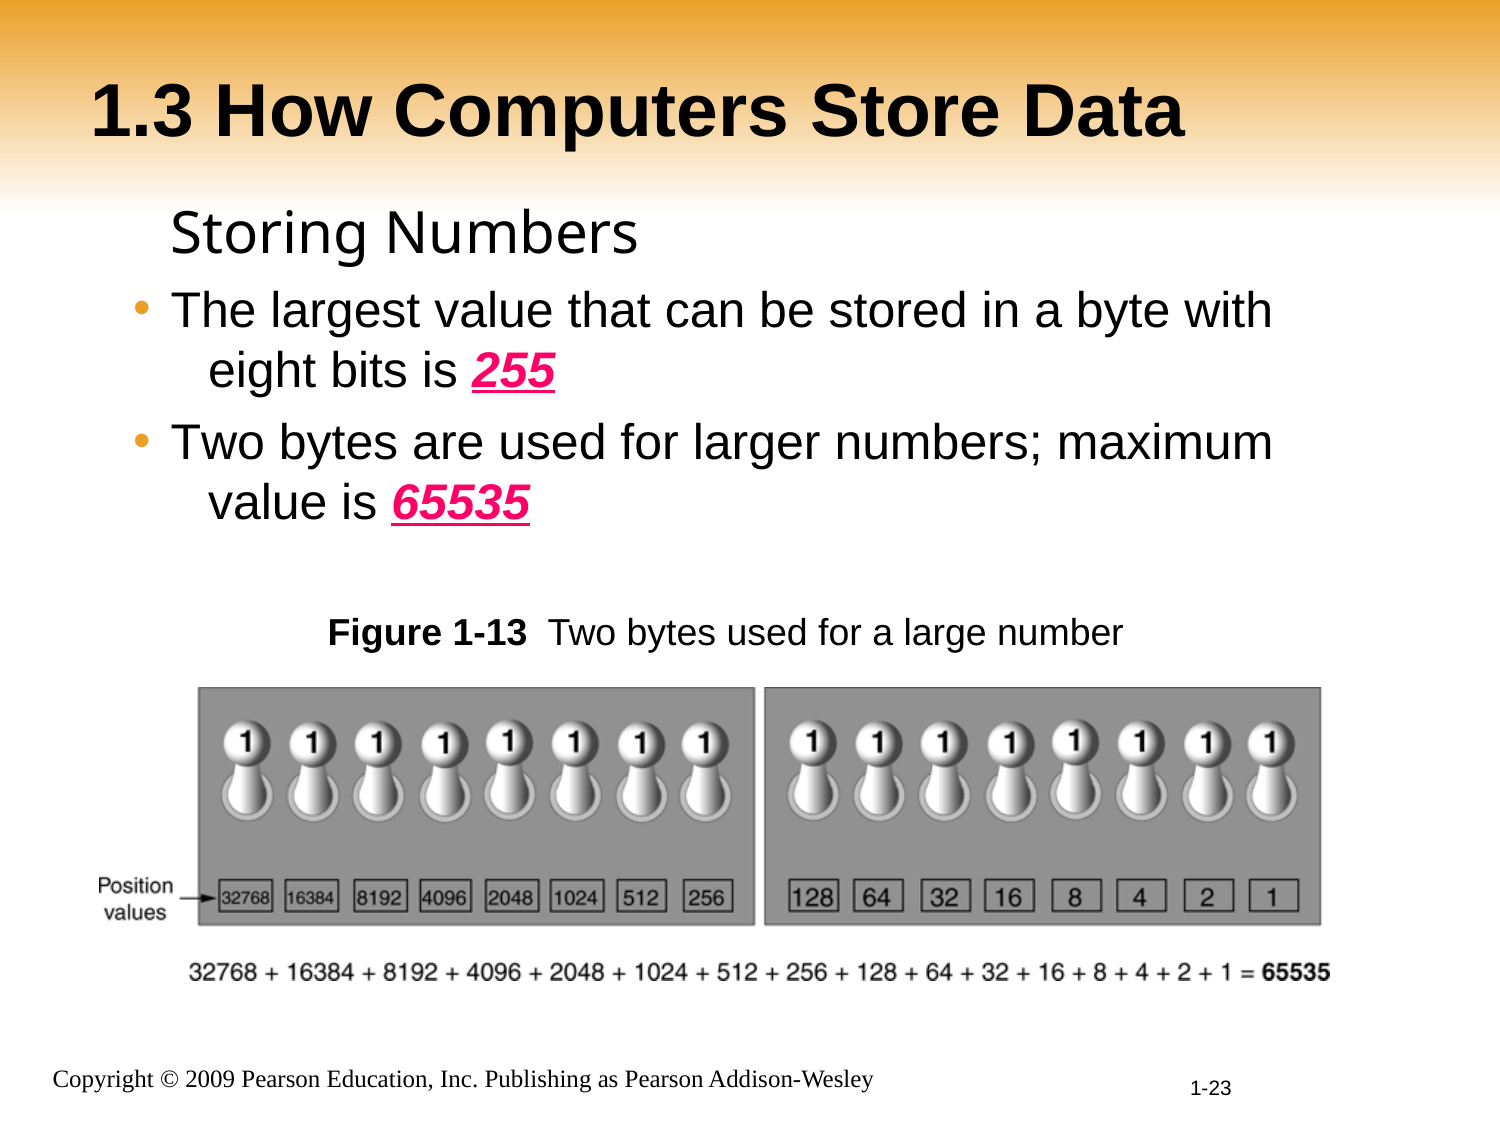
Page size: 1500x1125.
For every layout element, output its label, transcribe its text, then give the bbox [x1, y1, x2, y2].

picture [99, 687, 1330, 981]
text_box 1- [1175, 1049, 1488, 1125]
title 1.3 How Computers Store Data [75, 12, 1438, 201]
text_box Figure 1-13 Two bytes used for a large number [313, 600, 1139, 660]
list Storing Numbers The largest value that can be stored in a byte with eight bits is 255 Two bytes are used for larger numbers; maximum value is 65535 [99, 187, 1400, 550]
